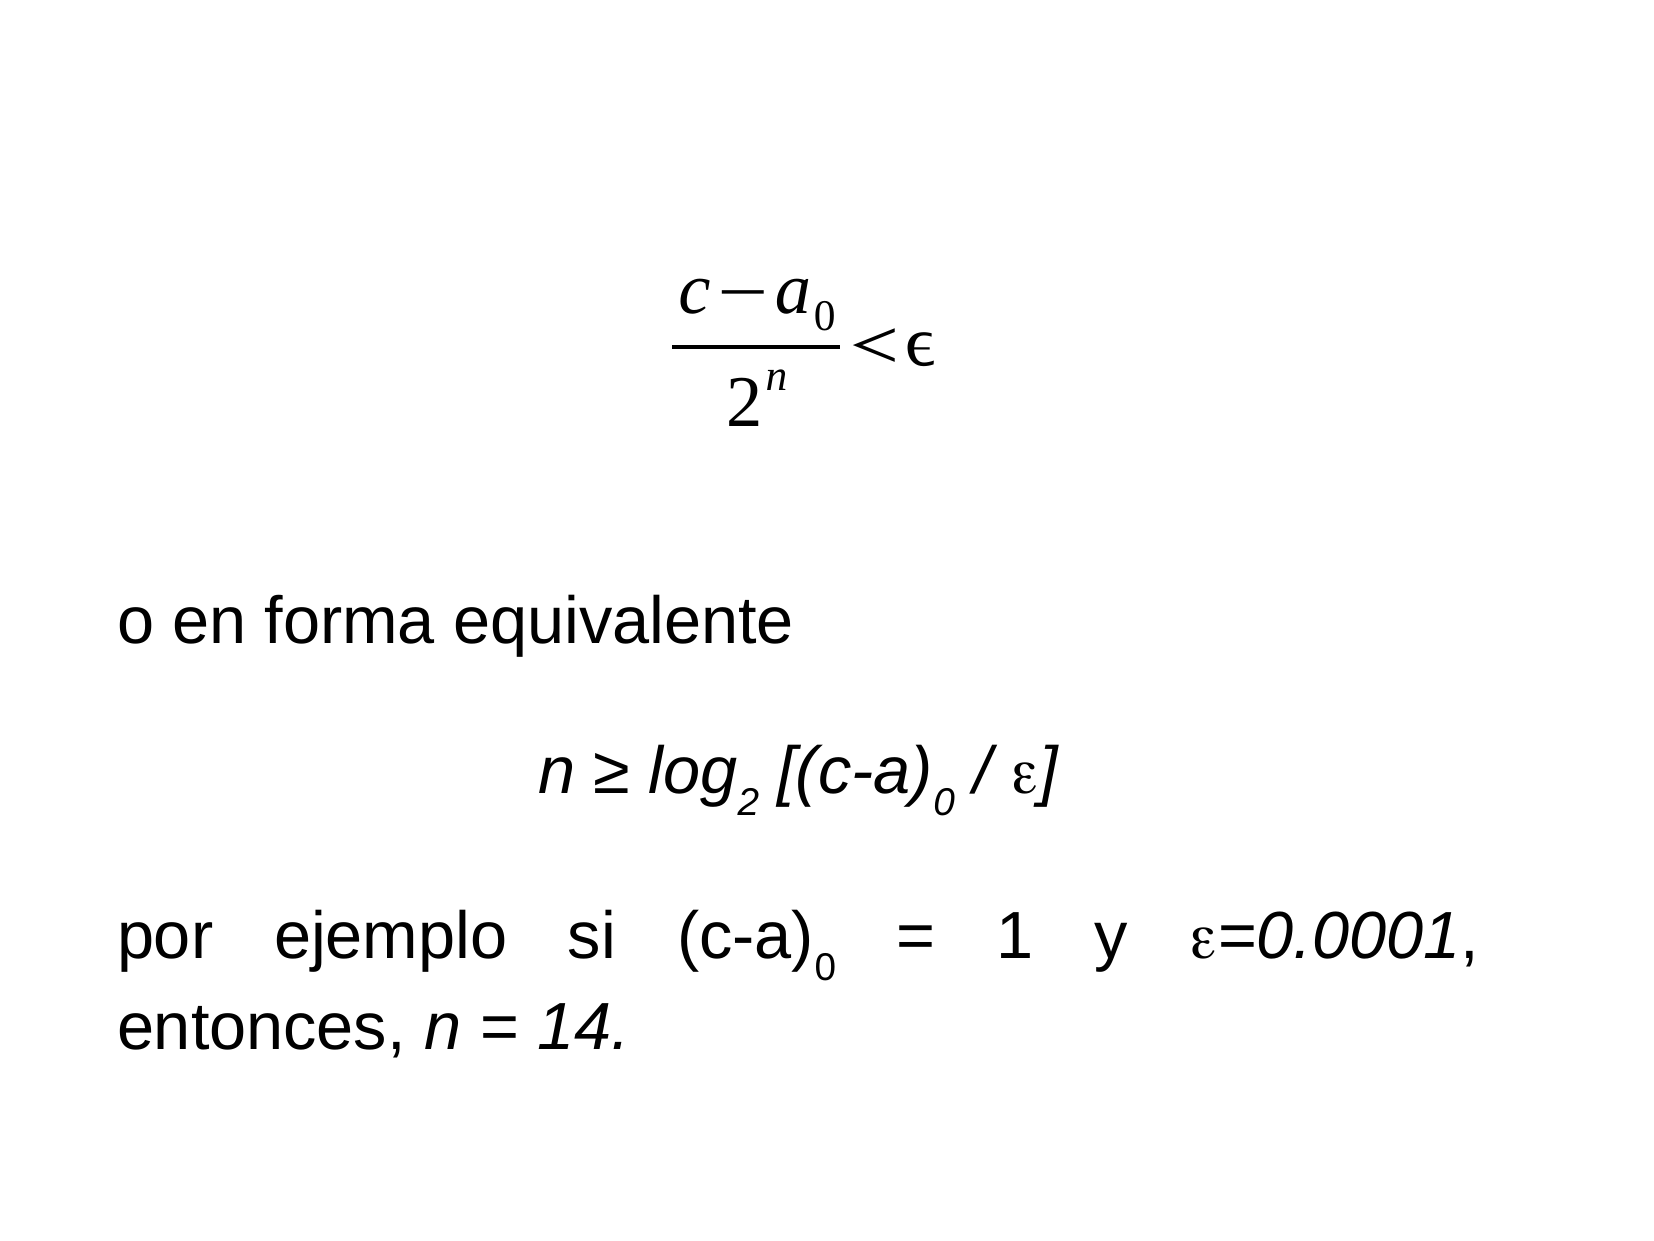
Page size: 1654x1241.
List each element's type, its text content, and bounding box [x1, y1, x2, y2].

subtitle o en forma equivalente n ≥ log2 [(c-a)0 / e] por ejemplo si (c-a)0 = 1 y e=0.0001, entonces, n = 14. [117, 426, 1479, 1071]
chart [662, 249, 945, 443]
